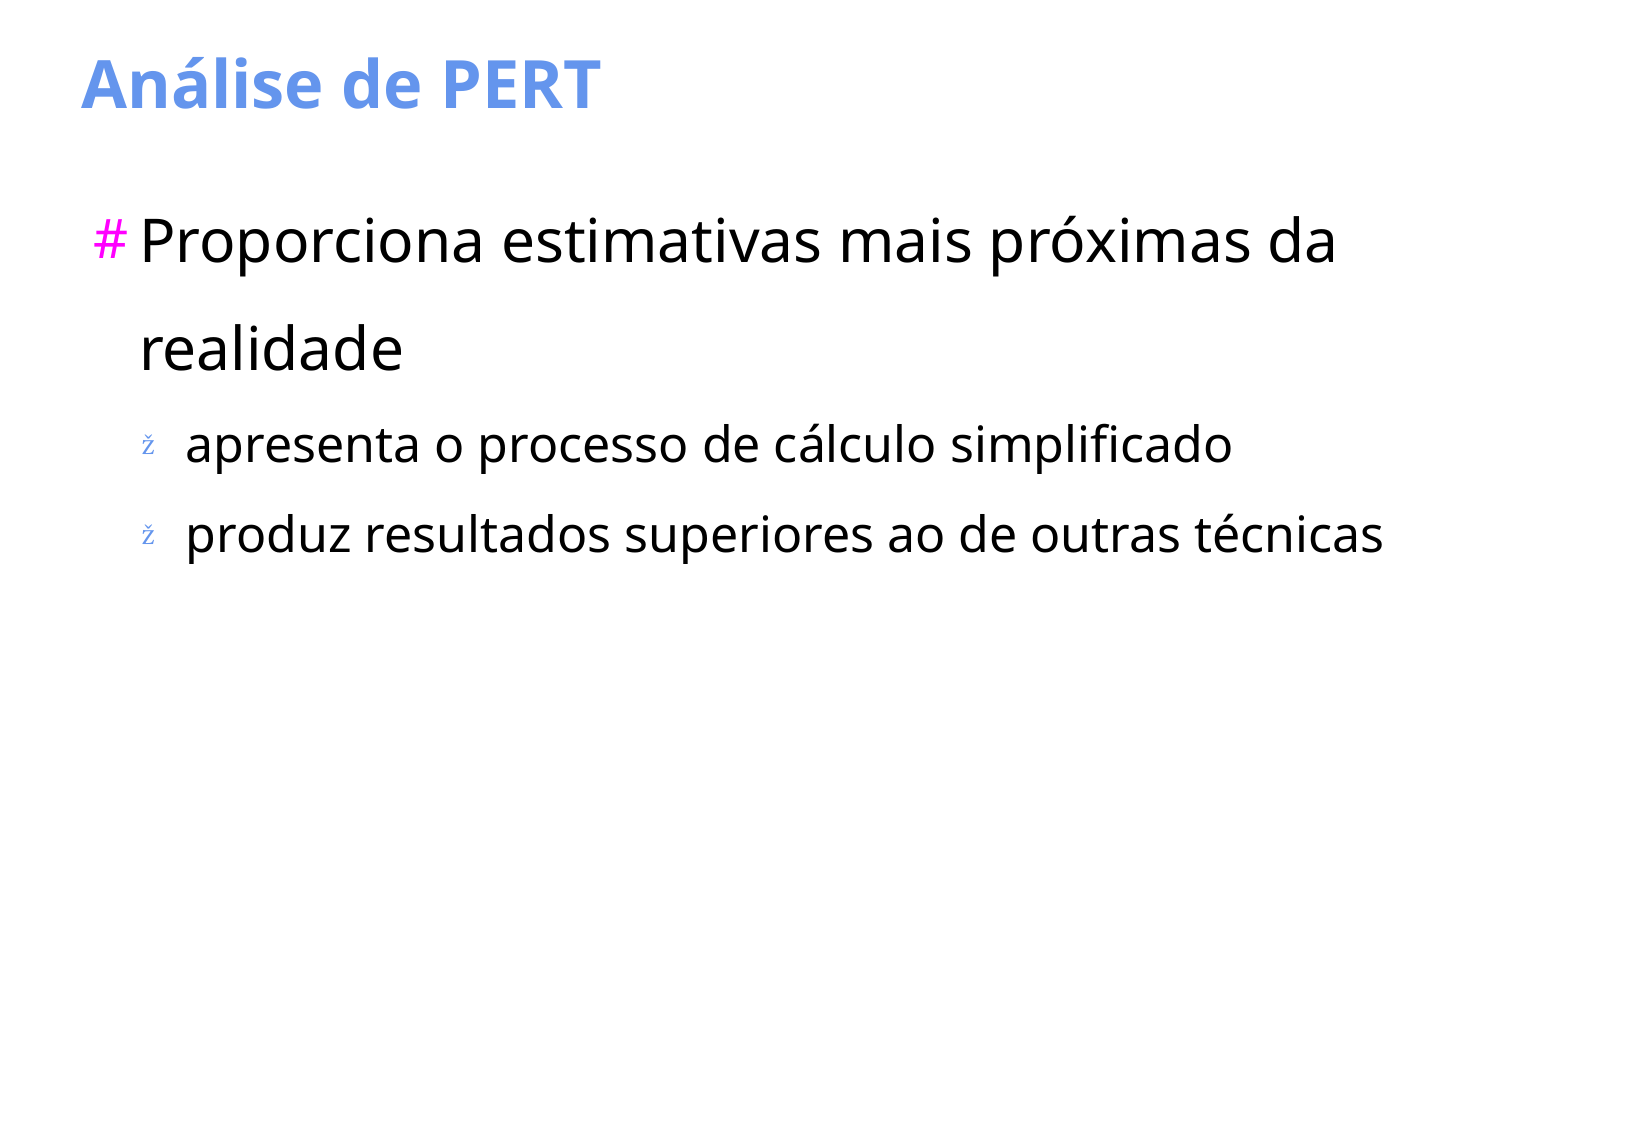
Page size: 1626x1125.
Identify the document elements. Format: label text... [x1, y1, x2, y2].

list Proporciona estimativas mais próximas da realidade apresenta o processo de cálculo simplificado produz resultados superiores ao de outras técnicas [81, 165, 1544, 1016]
title Análise de PERT [81, 41, 1544, 122]
